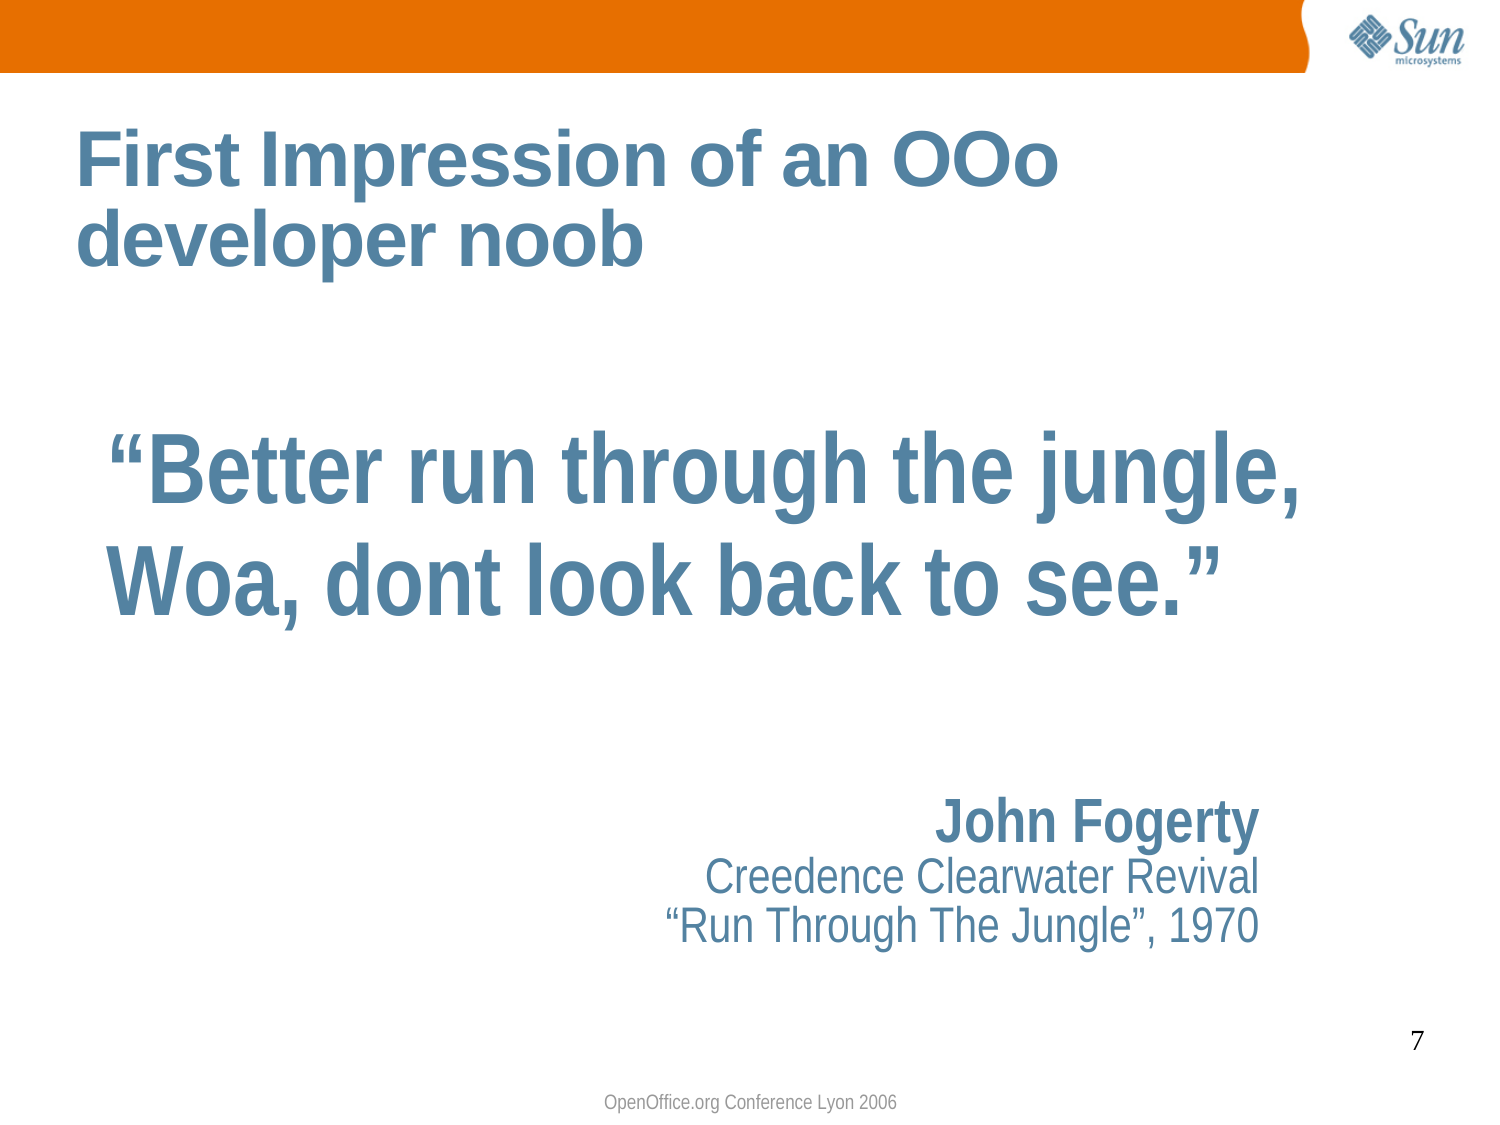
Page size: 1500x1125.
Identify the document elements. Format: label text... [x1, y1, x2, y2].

title First Impression of an OOo developer noob [75, 123, 1437, 292]
picture [0, 0, 1500, 73]
text_box John Fogerty Creedence Clearwater Revival “Run Through The Jungle”, 1970 [665, 793, 1261, 965]
text_box “Better run through the jungle, Woa, dont look back to see.” [106, 329, 1396, 732]
